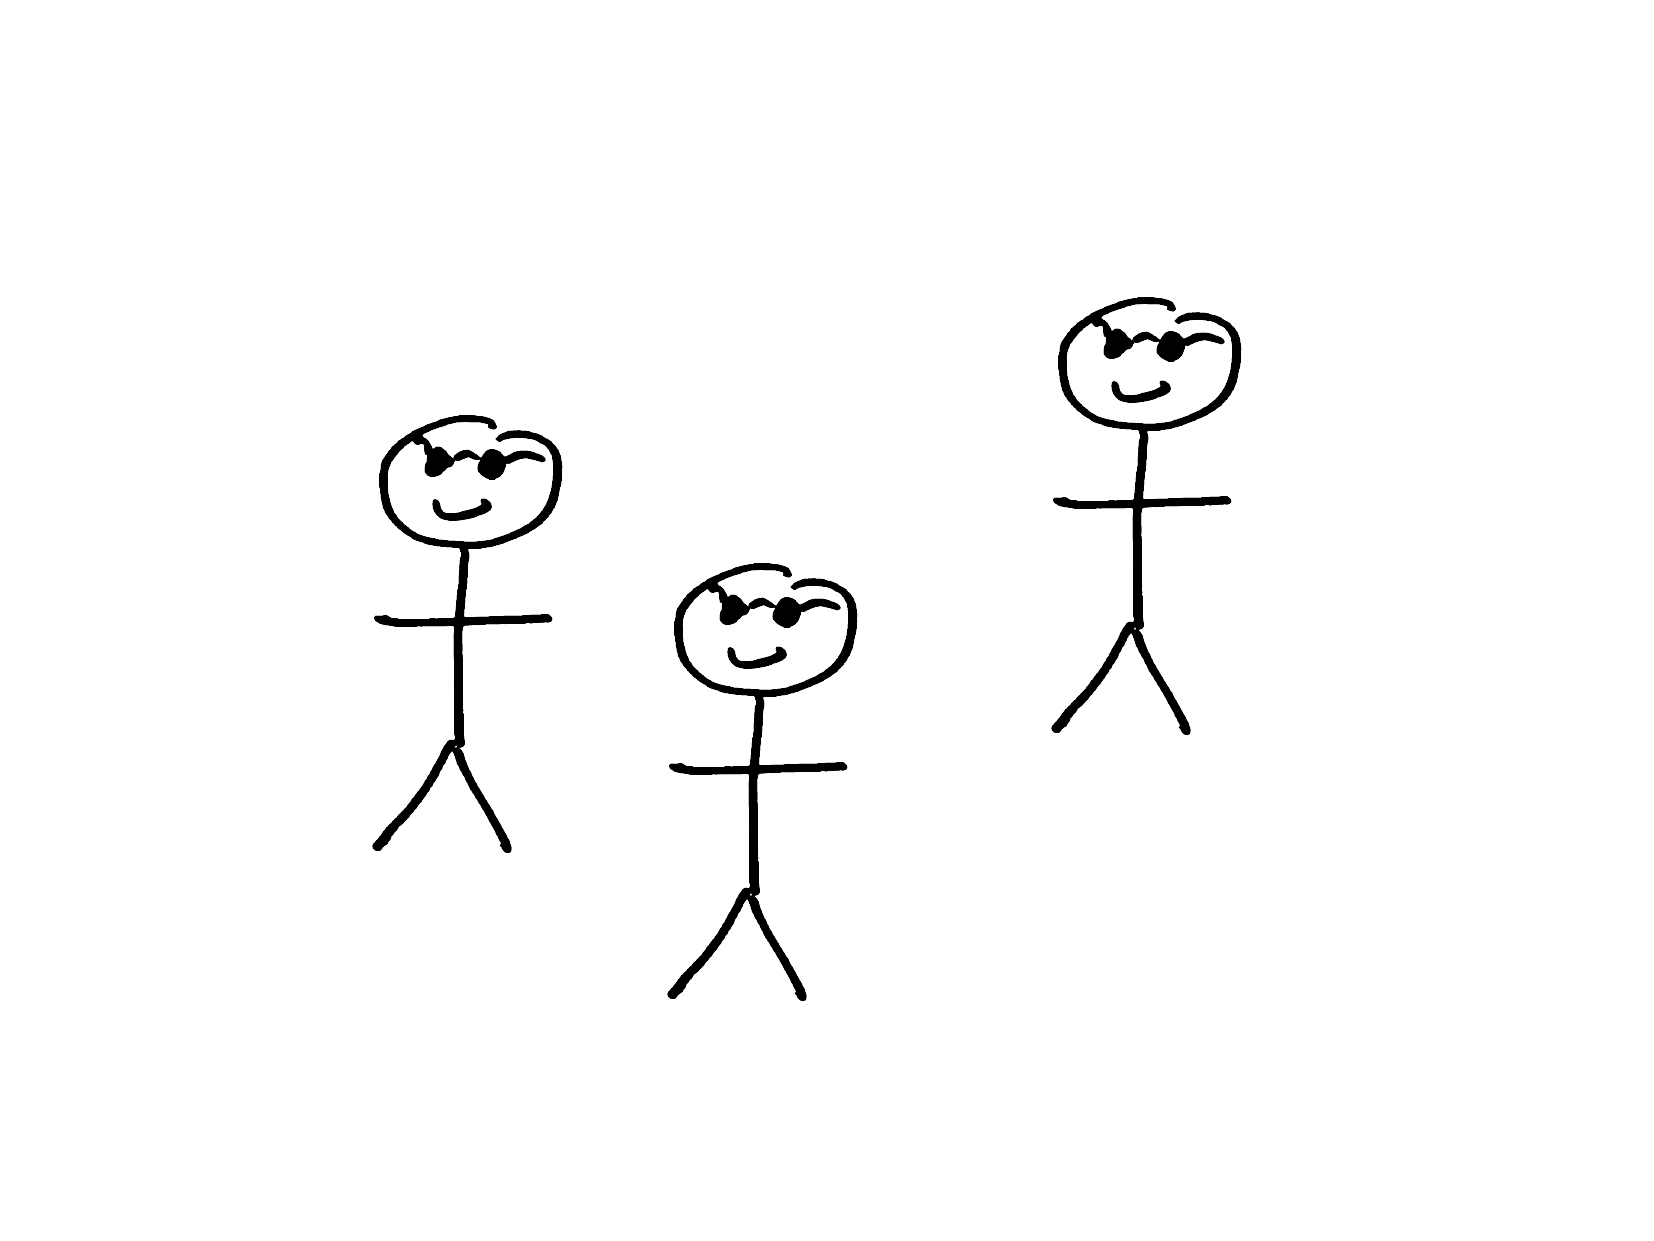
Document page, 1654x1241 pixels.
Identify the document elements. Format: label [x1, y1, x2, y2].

picture [354, 383, 567, 886]
picture [649, 531, 862, 1034]
picture [1033, 265, 1246, 768]
